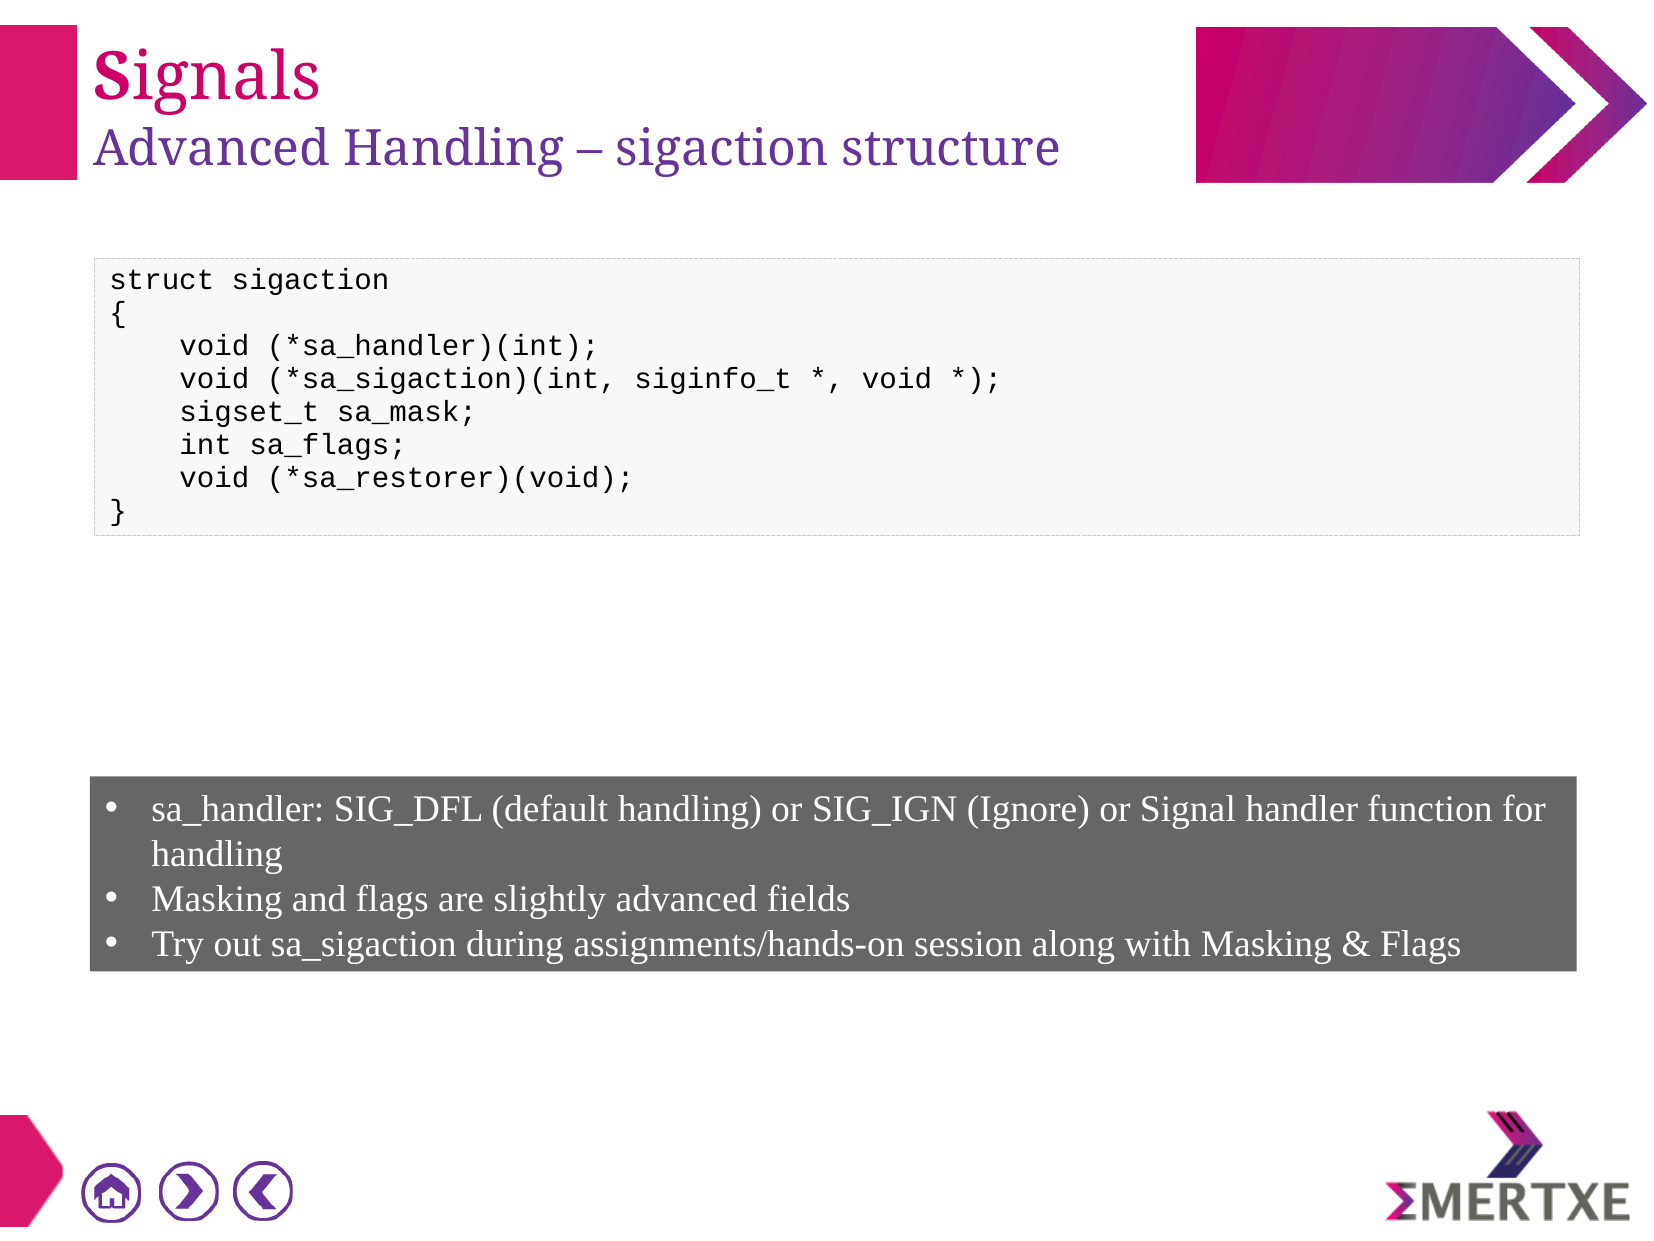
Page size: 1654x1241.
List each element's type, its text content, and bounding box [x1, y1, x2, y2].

picture [81, 1163, 141, 1223]
picture [1571, 27, 1647, 183]
title Signals Advanced Handling – sigaction structure [93, 2, 1571, 210]
text_box sa_handler: SIG_DFL (default handling) or SIG_IGN (Ignore) or Signal handler function for handling Masking and flags are slightly advanced fields Try out sa_sigaction during assignments/hands-on session along with Masking & Flags [89, 776, 1577, 972]
text_box struct sigaction { void (*sa_handler)(int); void (*sa_sigaction)(int, siginfo_t *, void *); sigset_t sa_mask; int sa_flags; void (*sa_restorer)(void); } [94, 258, 1580, 536]
picture [1385, 1107, 1631, 1221]
picture [159, 1161, 219, 1221]
picture [233, 1161, 293, 1221]
